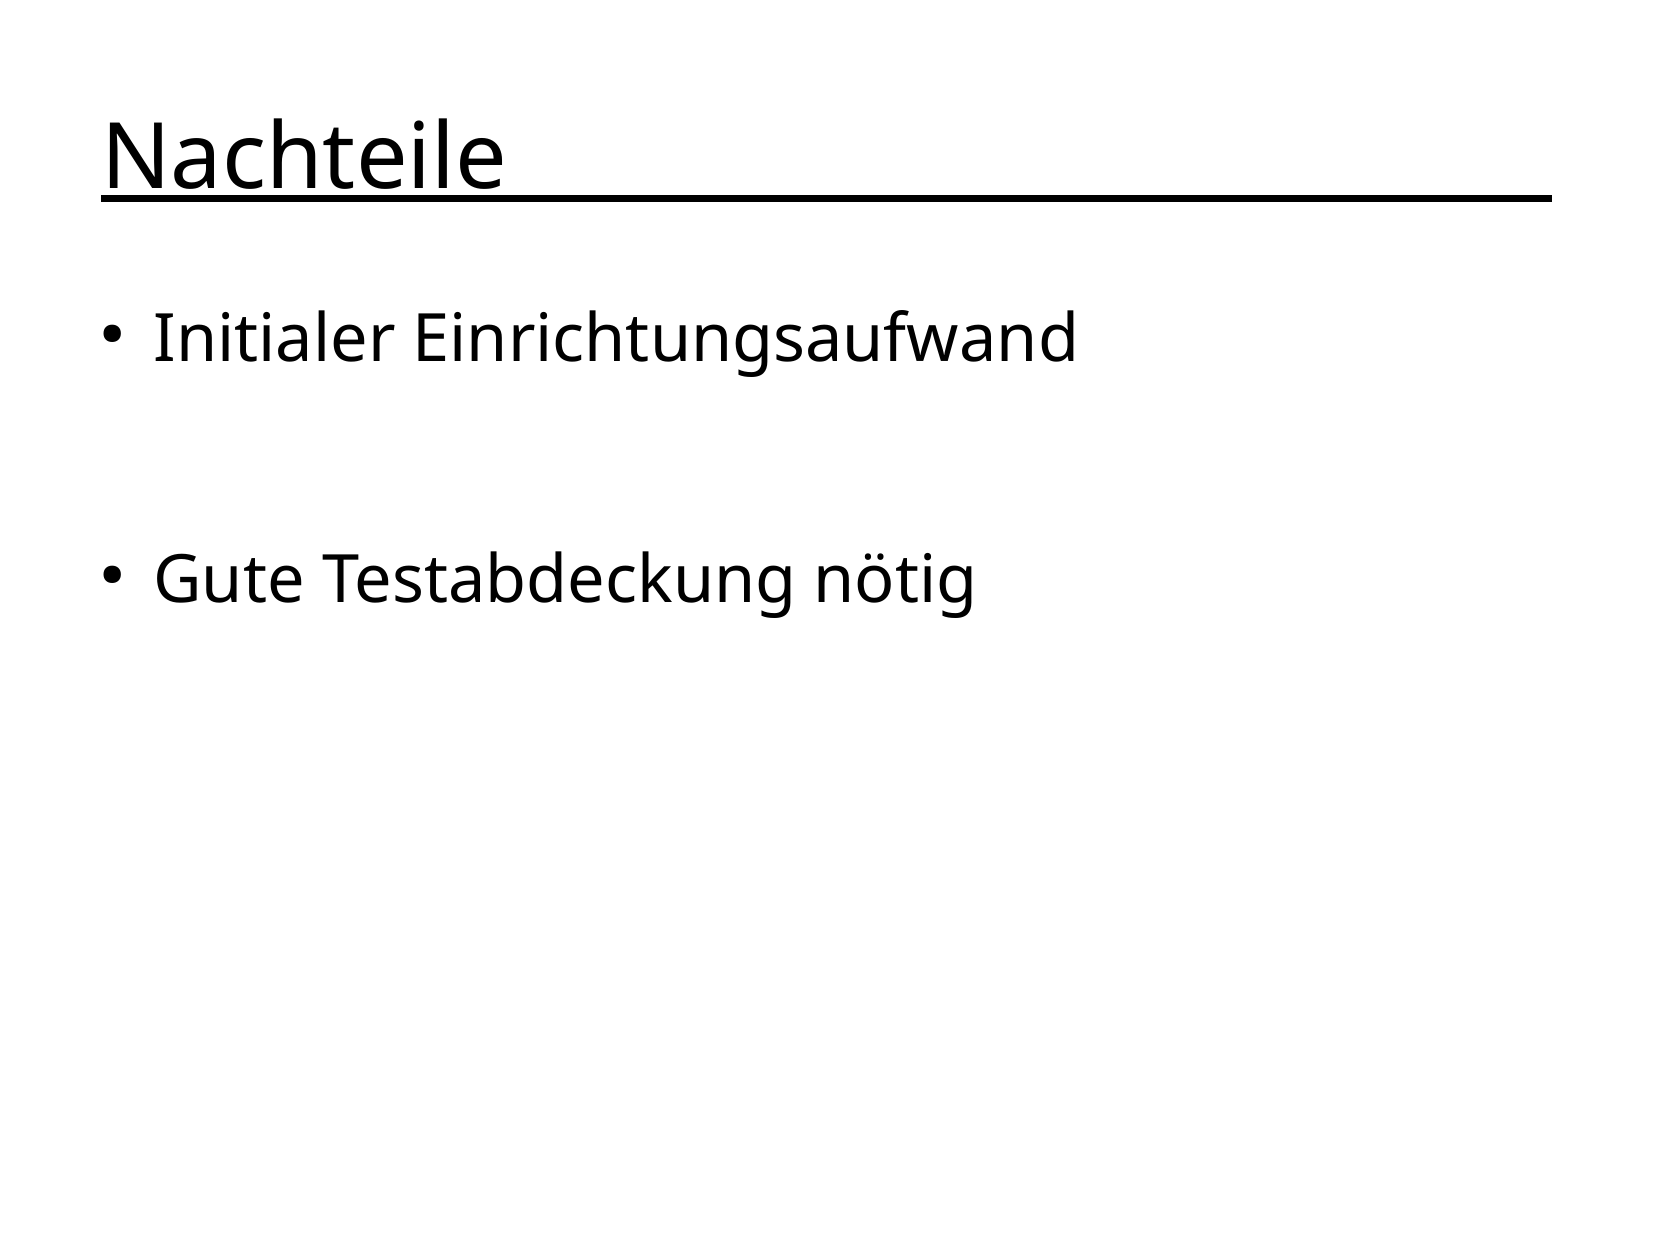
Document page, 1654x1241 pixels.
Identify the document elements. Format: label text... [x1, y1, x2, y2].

title Nachteile [82, 49, 1571, 257]
list Initialer Einrichtungsaufwand Gute Testabdeckung nötig [82, 290, 1571, 1010]
